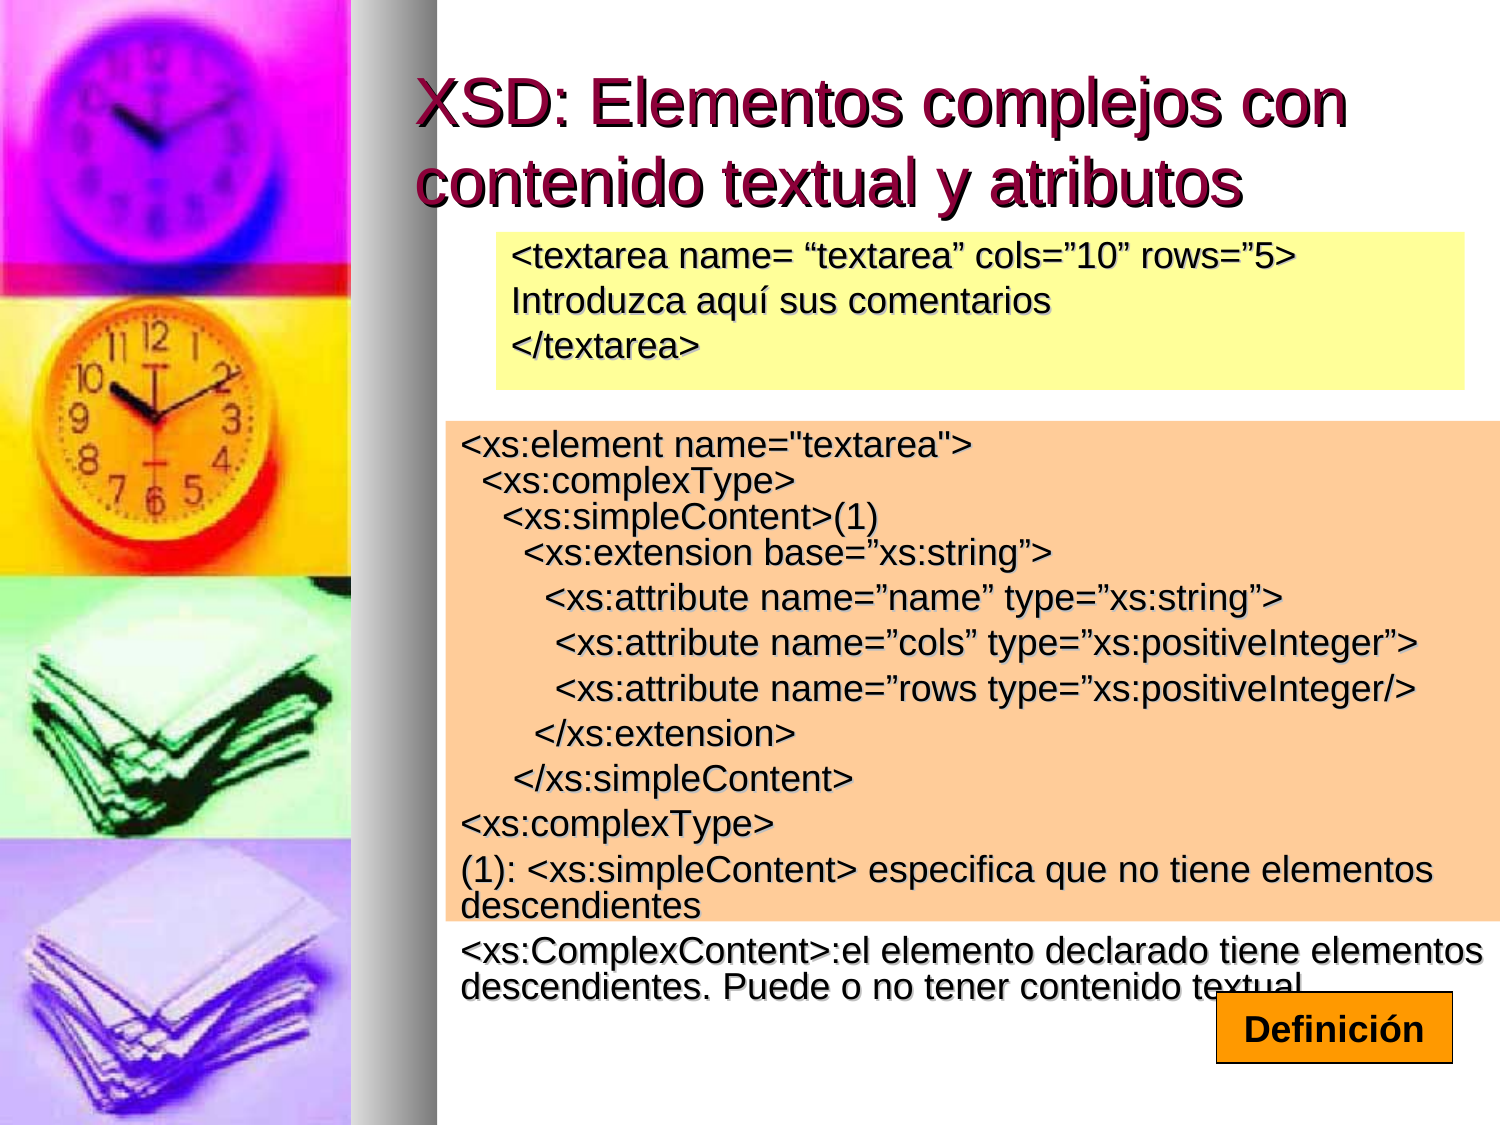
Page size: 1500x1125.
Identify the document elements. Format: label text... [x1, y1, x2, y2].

text_box Definición [1216, 992, 1453, 1063]
title XSD: Elementos complejos con contenido textual y atributos [399, 37, 1450, 238]
list <xs:element name="textarea"> <xs:complexType> <xs:simpleContent>(1) <xs:extension base=”xs:string”> <xs:attribute name=”name” type=”xs:string”> <xs:attribute name=”cols” type=”xs:positiveInteger”> <xs:attribute name=”rows type=”xs:positiveInteger/> </xs:extension> </xs:simpleContent> <xs:complexType> (1): <xs:simpleContent> especifica que no tiene elementos descendientes <xs:ComplexContent>:el elemento declarado tiene elementos descendientes. Puede o no tener contenido textual. [445, 420, 1500, 922]
picture [0, 0, 351, 1125]
list <textarea name= “textarea” cols=”10” rows=”5> Introduzca aquí sus comentarios </textarea> [496, 231, 1465, 390]
